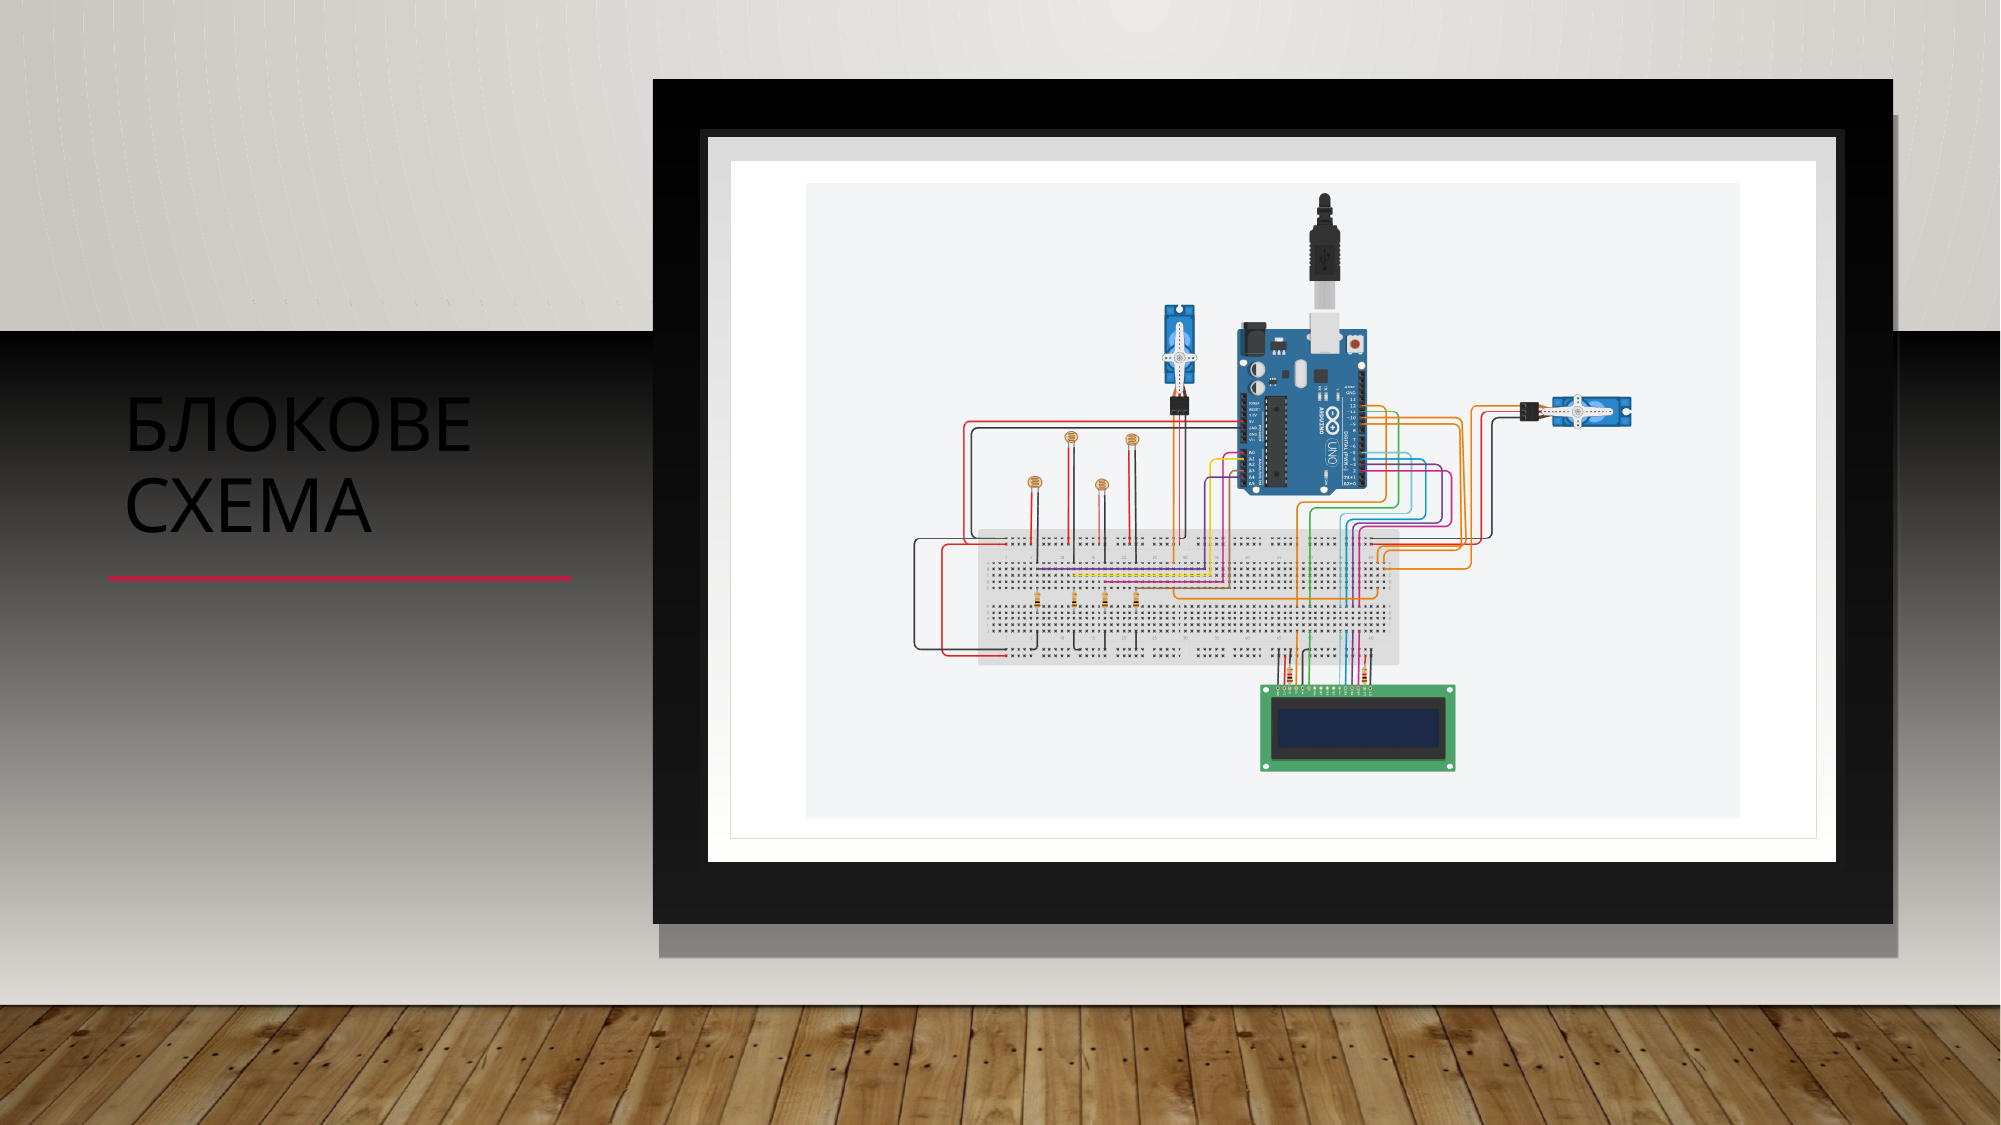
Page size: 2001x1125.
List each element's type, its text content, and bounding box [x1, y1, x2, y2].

picture [0, 1005, 2000, 1125]
text_box [0, 0, 2000, 1005]
title Блокове схема [108, 241, 572, 549]
picture [806, 183, 1740, 818]
